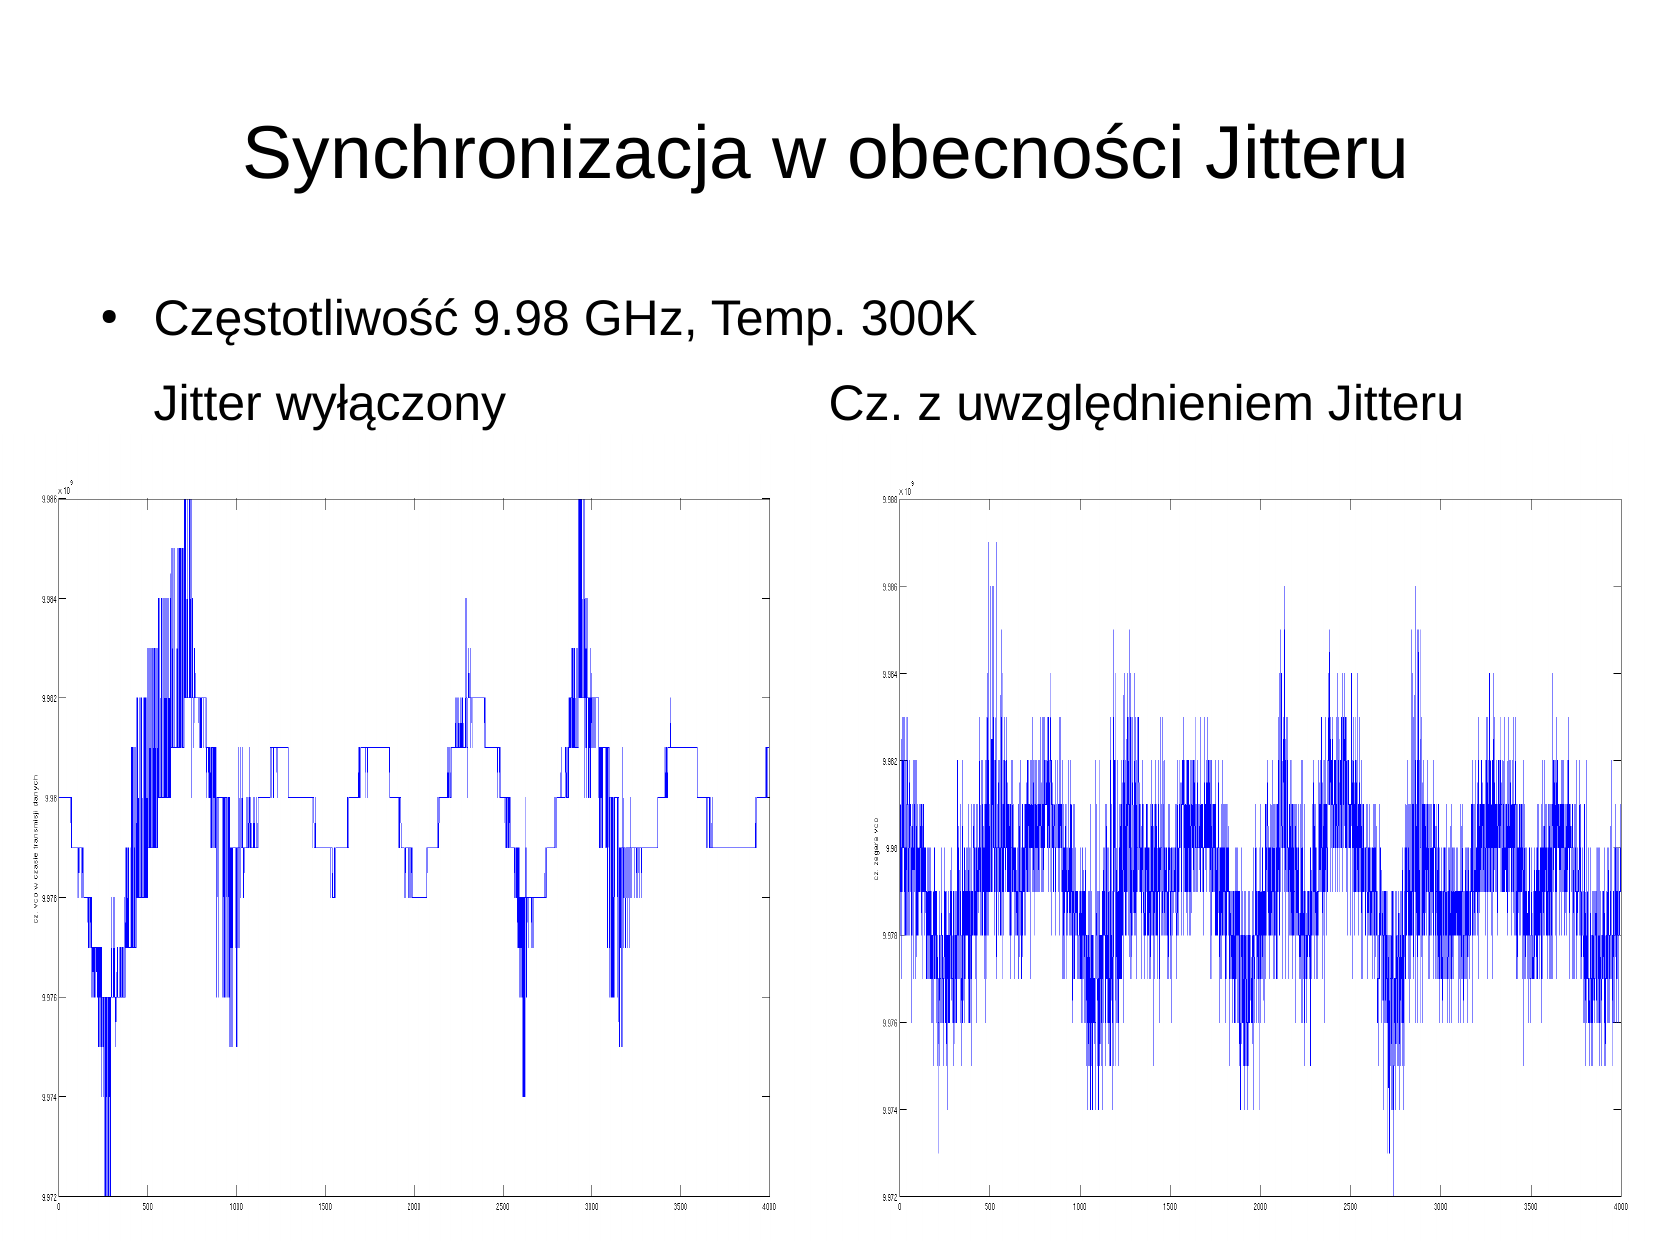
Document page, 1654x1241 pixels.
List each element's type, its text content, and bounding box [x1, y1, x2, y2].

picture [0, 434, 1654, 1241]
list Częstotliwość 9.98 GHz, Temp. 300K Jitter wyłączony Cz. z uwzględnieniem Jitteru [82, 290, 1571, 434]
title Synchronizacja w obecności Jitteru [82, 49, 1571, 257]
